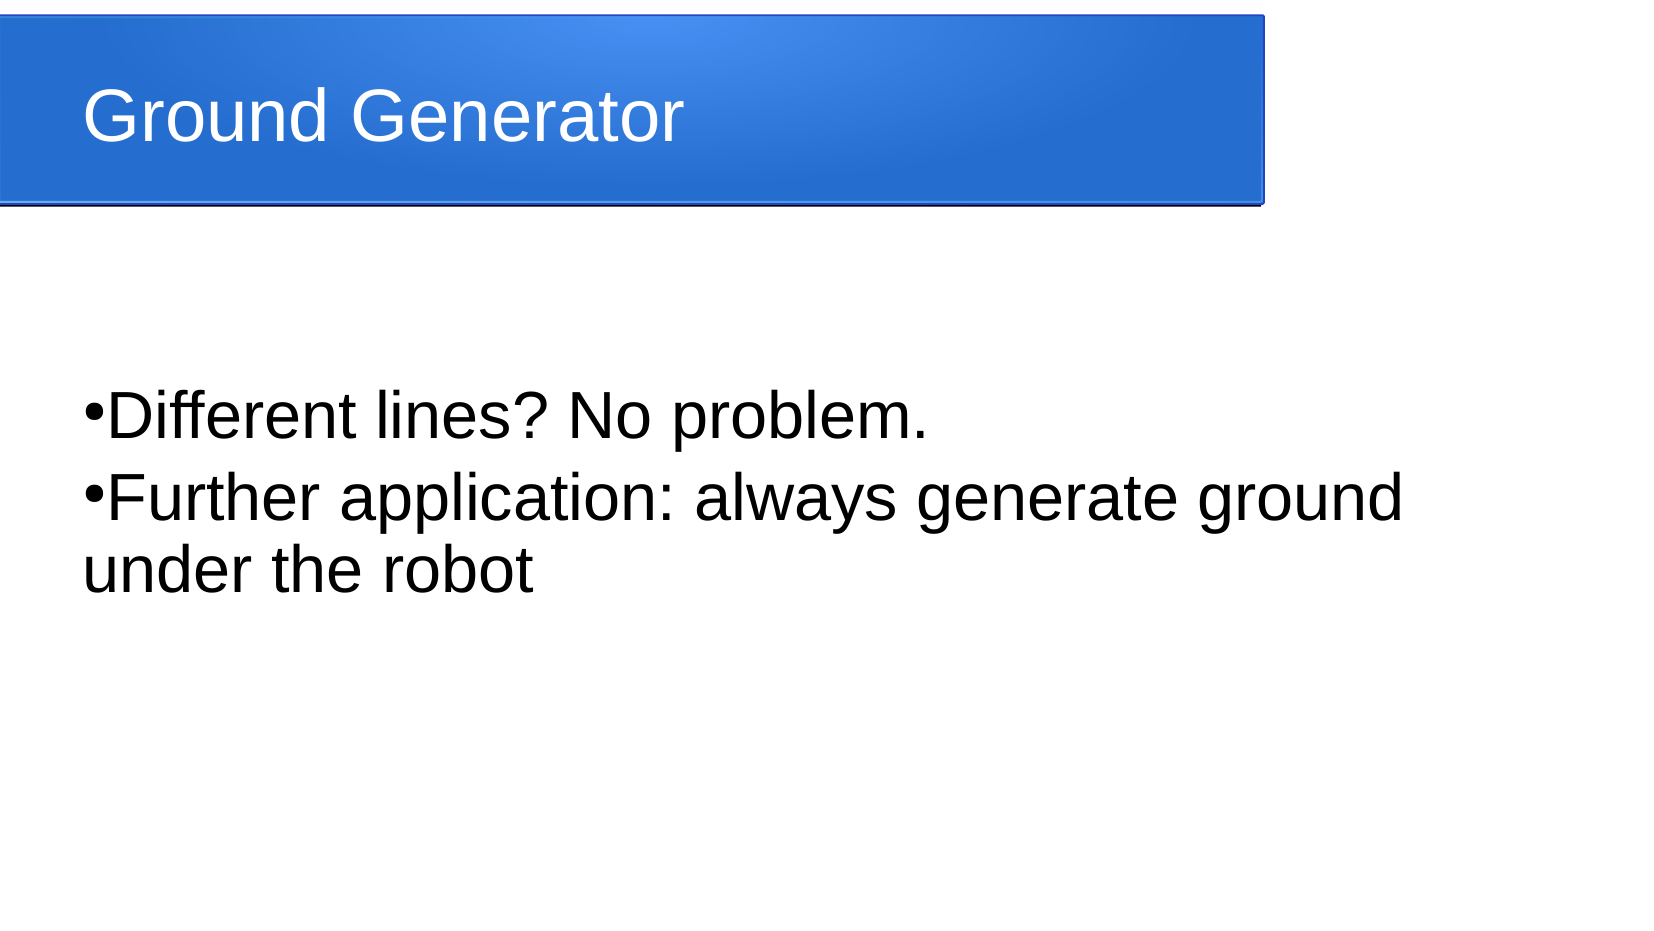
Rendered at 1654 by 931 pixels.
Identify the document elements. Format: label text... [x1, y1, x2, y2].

title Ground Generator [82, 35, 1235, 189]
subtitle Different lines? No problem. Further application: always generate ground under the robot [82, 224, 1571, 764]
